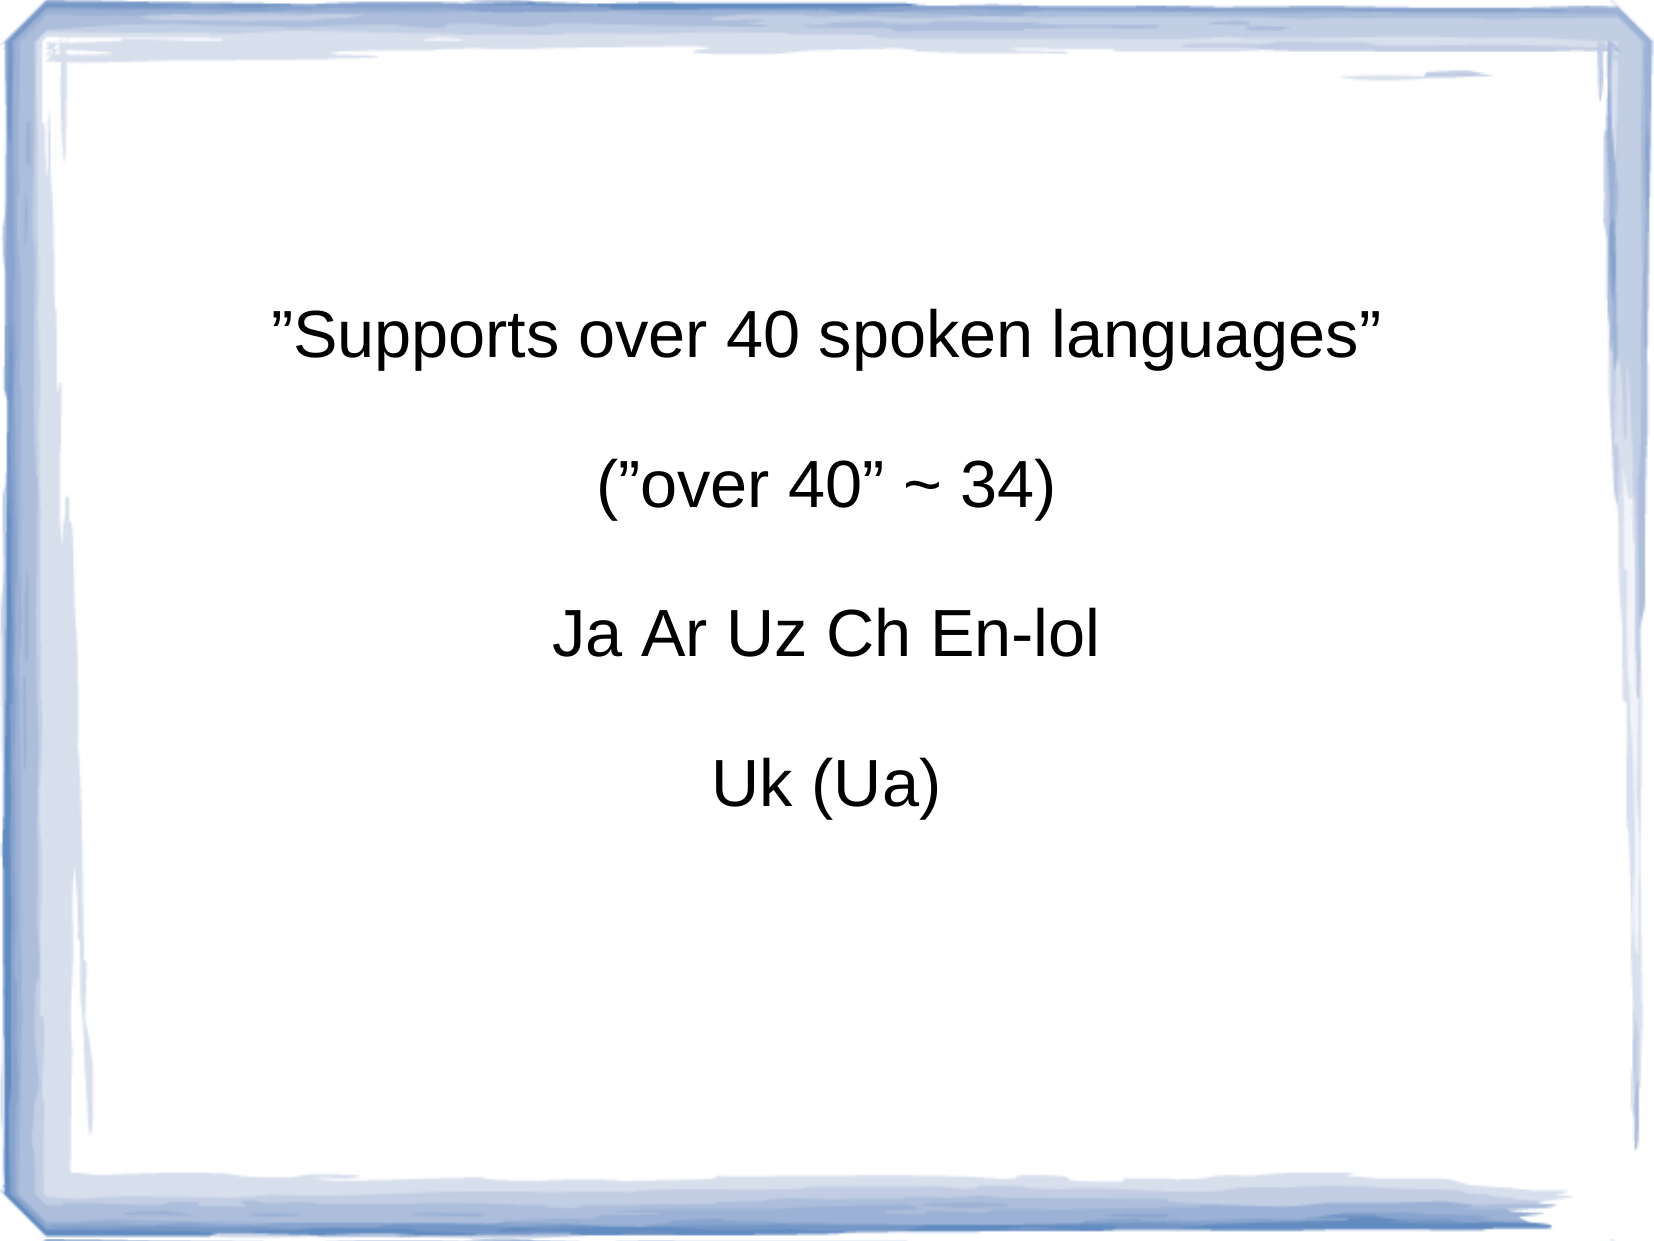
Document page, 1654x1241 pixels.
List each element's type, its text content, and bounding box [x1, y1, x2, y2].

subtitle ”Supports over 40 spoken languages” (”over 40” ~ 34) Ja Ar Uz Ch En-lol Uk (Ua) [82, 56, 1571, 1136]
picture [0, 0, 1654, 1241]
